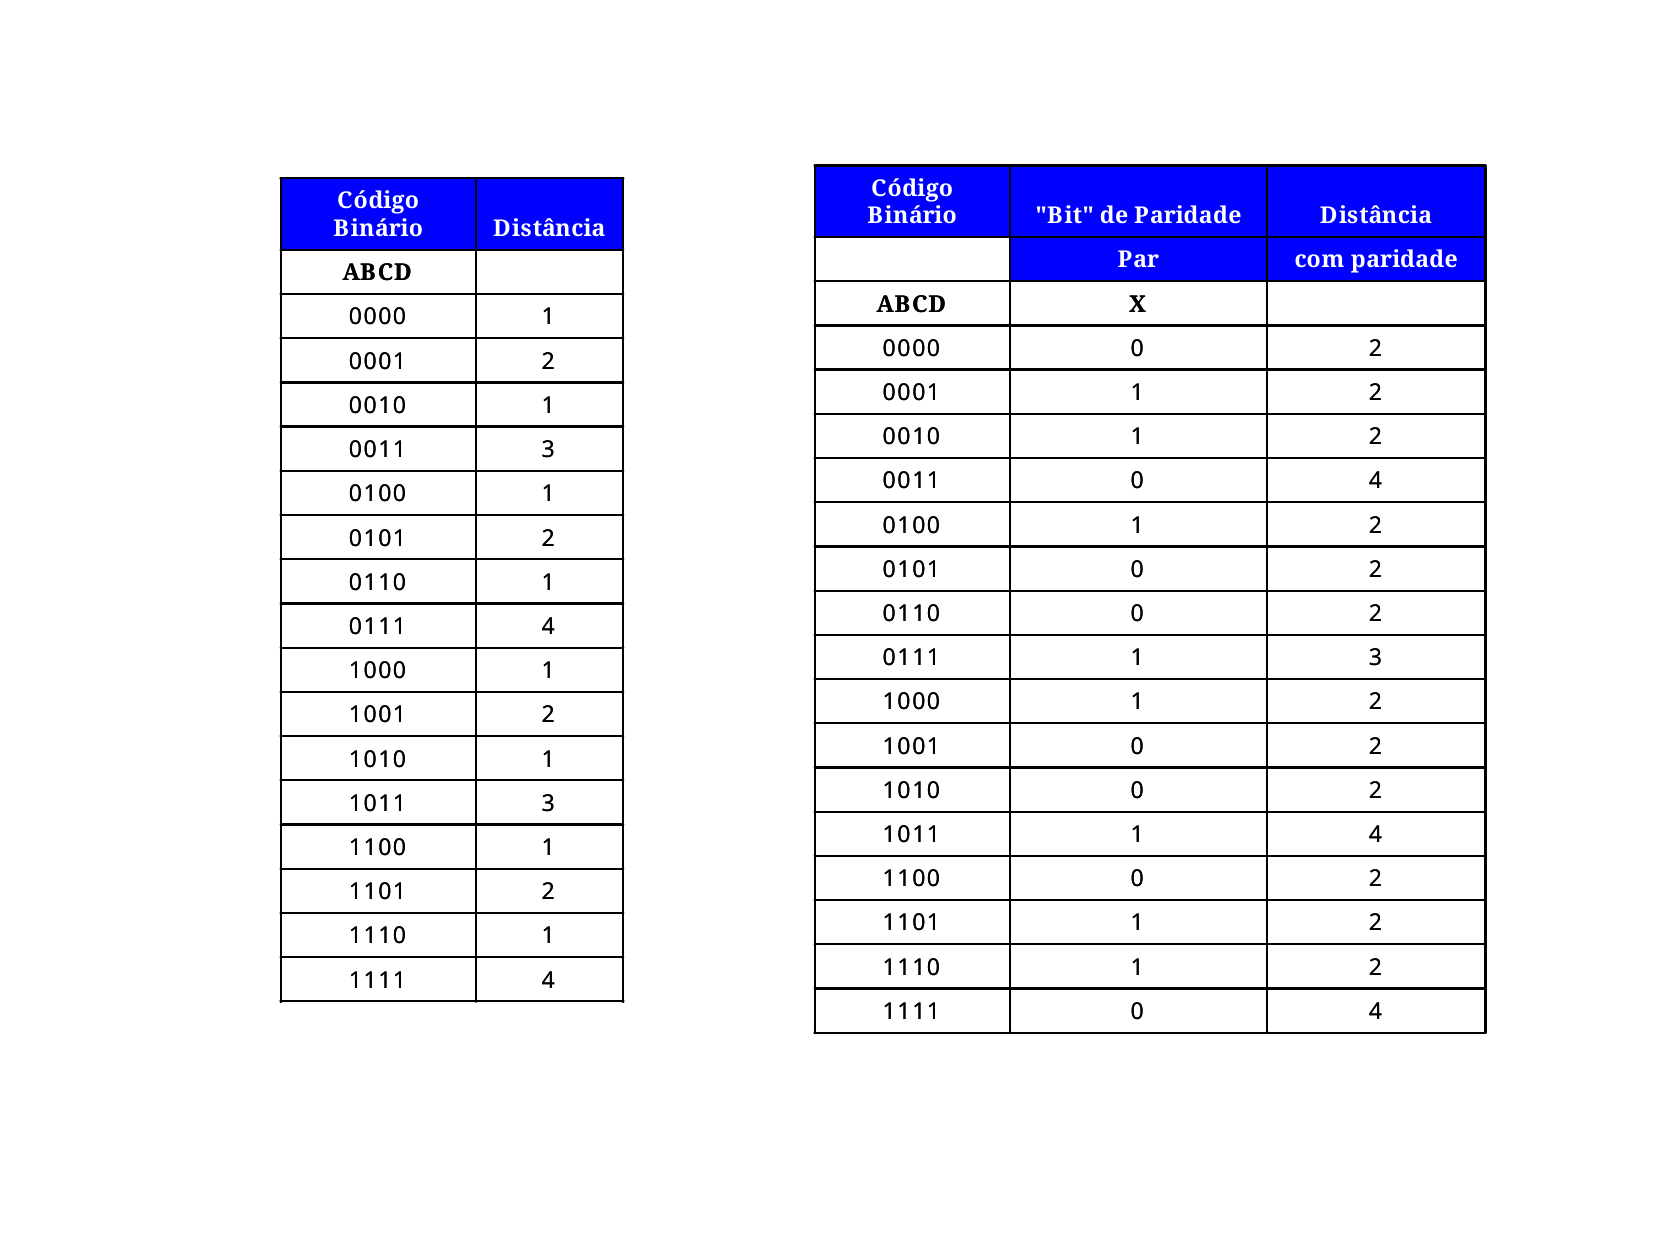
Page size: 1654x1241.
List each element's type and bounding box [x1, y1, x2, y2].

picture [279, 177, 627, 1005]
picture [813, 164, 1490, 1037]
